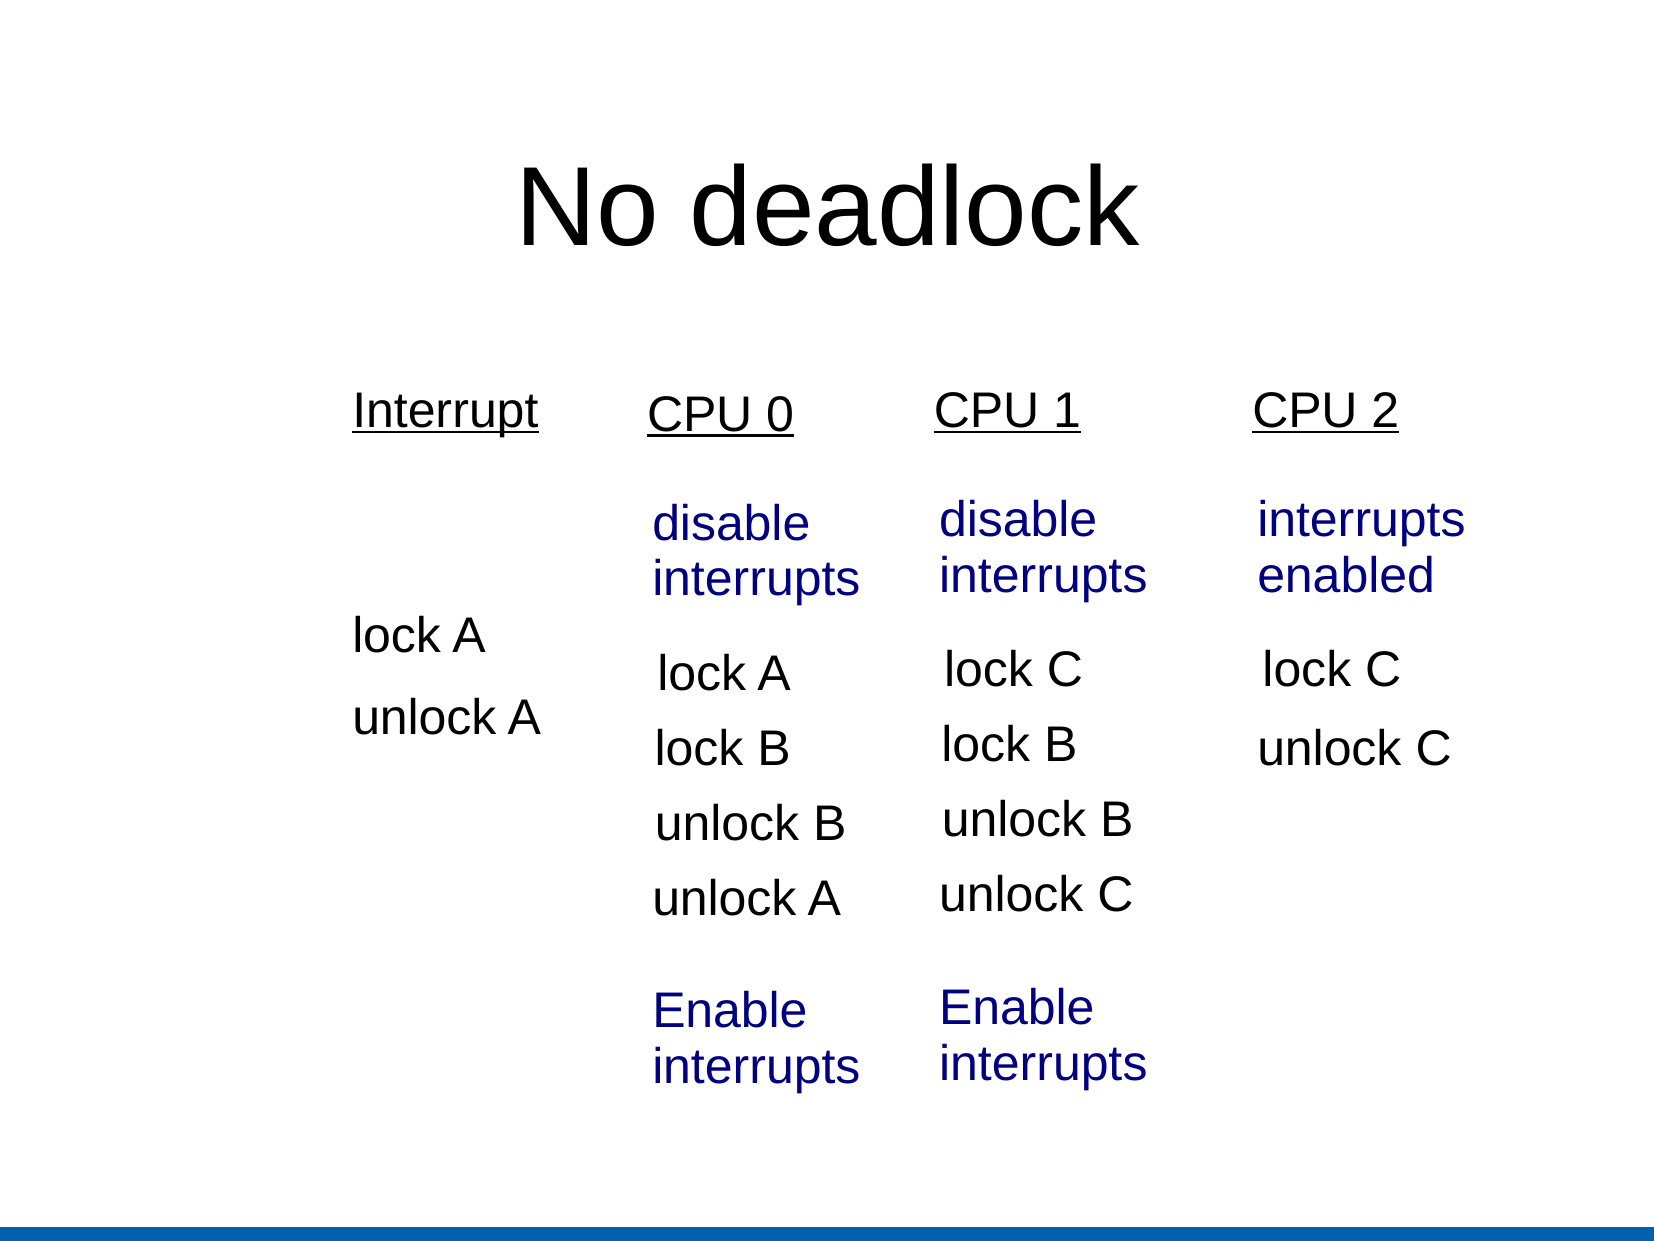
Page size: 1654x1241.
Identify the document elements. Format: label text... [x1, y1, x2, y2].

text_box Enable interrupts [924, 971, 1163, 1098]
text_box lock B [926, 709, 1093, 785]
text_box CPU 0 [632, 378, 810, 450]
text_box Enable interrupts [637, 975, 876, 1102]
text_box CPU 2 [1237, 375, 1415, 447]
text_box unlock C [1242, 712, 1467, 788]
text_box disable interrupts [924, 484, 1163, 611]
title No deadlock [121, 110, 1534, 303]
text_box unlock C [924, 859, 1149, 935]
text_box unlock B [927, 784, 1149, 856]
text_box lock C [1247, 634, 1417, 706]
text_box unlock A [337, 681, 557, 753]
text_box interrupts enabled [1242, 484, 1481, 611]
text_box disable interrupts [637, 487, 876, 614]
text_box unlock A [637, 862, 857, 938]
text_box unlock B [640, 787, 862, 859]
text_box lock A [337, 600, 501, 672]
text_box Interrupt [337, 375, 554, 447]
text_box CPU 1 [919, 375, 1096, 447]
text_box lock C [929, 634, 1098, 706]
text_box lock A [642, 637, 806, 709]
text_box lock B [639, 712, 806, 788]
